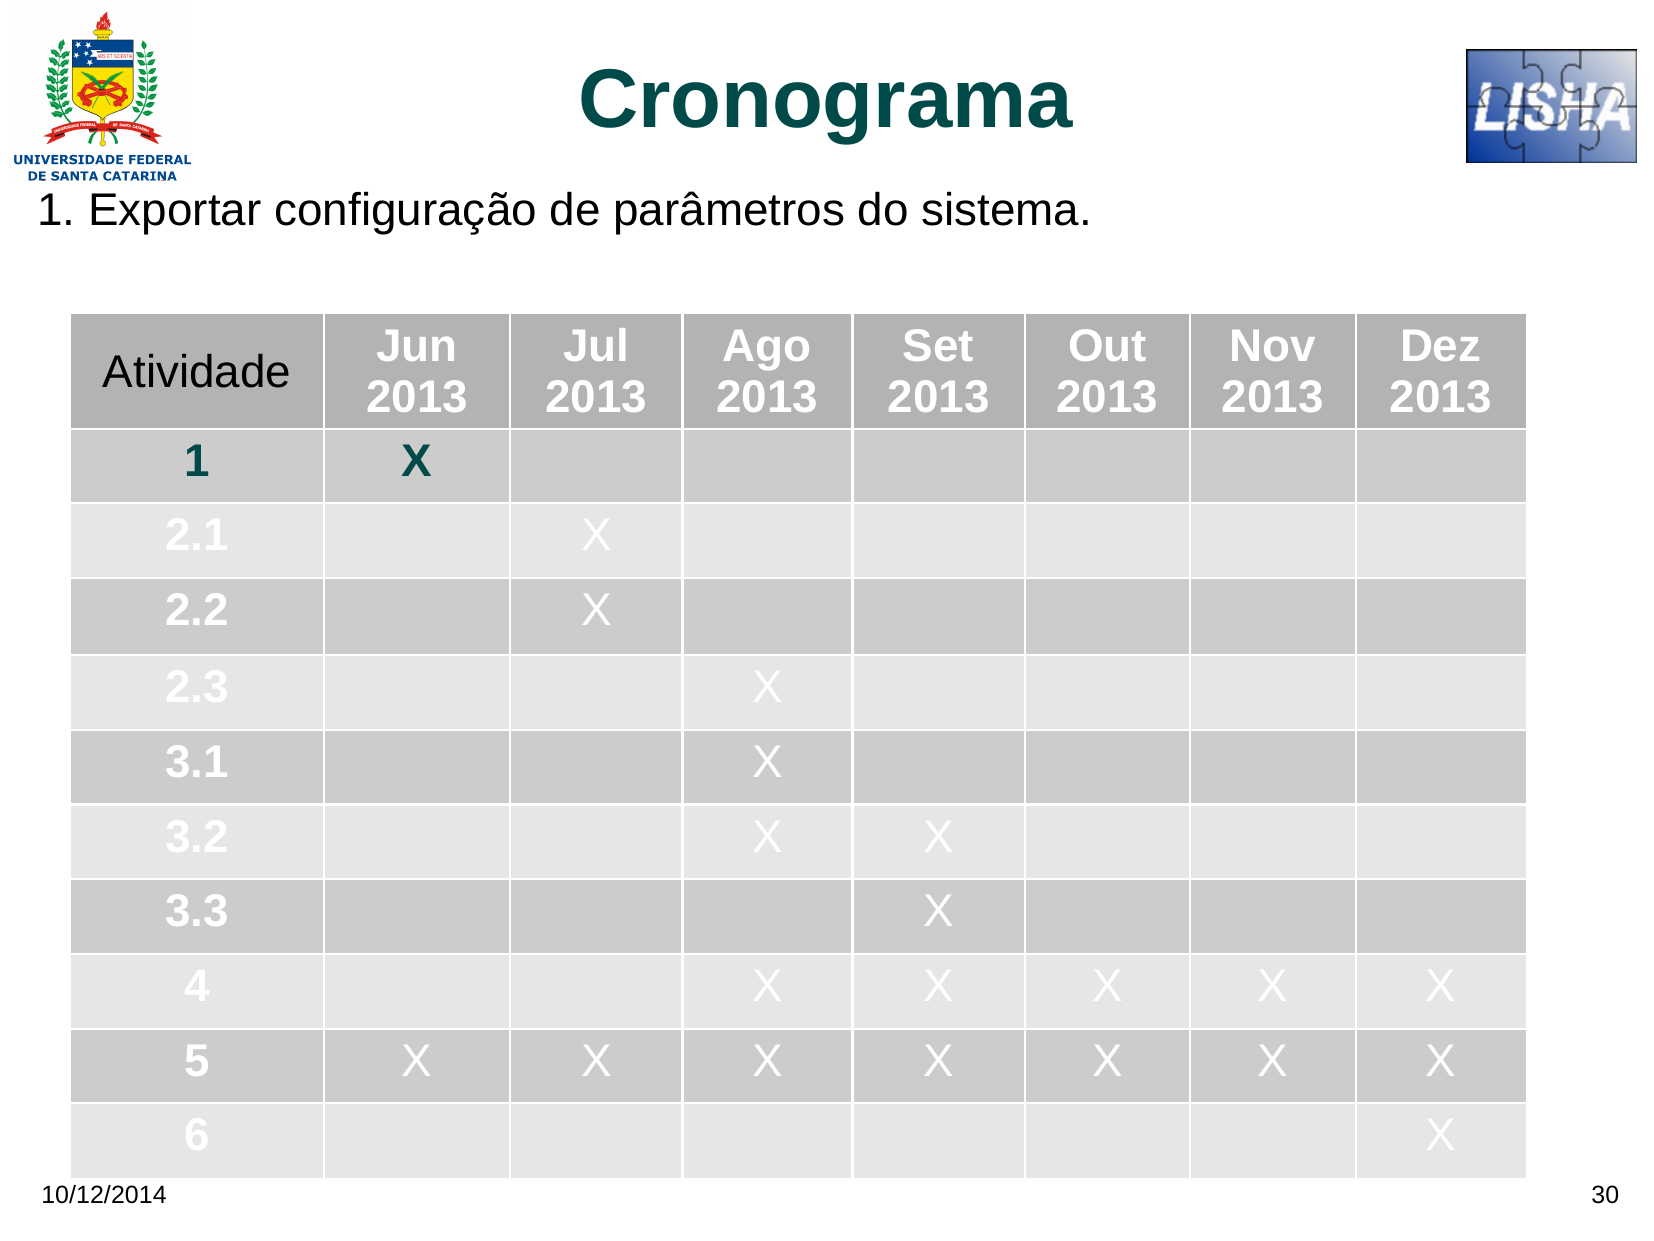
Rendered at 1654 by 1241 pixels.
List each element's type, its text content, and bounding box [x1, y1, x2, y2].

table_header Jun 2013 [325, 314, 509, 428]
table_cell [325, 731, 509, 803]
table_cell [1191, 880, 1355, 953]
table_cell [325, 806, 509, 878]
table_cell X [1191, 1030, 1355, 1102]
table_cell 6 [71, 1104, 323, 1178]
table_cell X [684, 731, 851, 803]
table_cell [684, 1104, 851, 1178]
table_cell [1357, 806, 1526, 878]
table_cell [325, 504, 509, 577]
table_cell X [684, 806, 851, 878]
table_cell [1191, 656, 1355, 729]
table_cell [511, 806, 681, 878]
table_cell [511, 955, 681, 1028]
table_cell X [854, 955, 1024, 1028]
table_cell [325, 656, 509, 729]
picture [13, 6, 191, 181]
table_cell [1026, 430, 1189, 502]
table_cell [1191, 806, 1355, 878]
table_cell [1026, 656, 1189, 729]
table_header Ago 2013 [684, 314, 851, 428]
table_cell X [511, 1030, 681, 1102]
table_cell [1026, 731, 1189, 803]
table_cell X [511, 504, 681, 577]
picture [1466, 49, 1637, 163]
table_cell X [1357, 1104, 1526, 1178]
table_cell X [854, 880, 1024, 953]
table_cell [684, 579, 851, 654]
table_cell [511, 430, 681, 502]
table_cell X [684, 955, 851, 1028]
table_cell 2.3 [71, 656, 323, 729]
table_header Out 2013 [1026, 314, 1189, 428]
table_cell 5 [71, 1030, 323, 1102]
table_cell [1026, 579, 1189, 654]
table_cell X [1357, 1030, 1526, 1102]
table_header Set 2013 [854, 314, 1024, 428]
table_header Jul 2013 [511, 314, 681, 428]
table_cell X [854, 806, 1024, 878]
table_cell [1026, 880, 1189, 953]
table_cell [854, 579, 1024, 654]
table_cell [511, 1104, 681, 1178]
table_cell X [1026, 955, 1189, 1028]
list 1. Exportar configuração de parâmetros do sistema. [37, 183, 1613, 296]
table_cell X [684, 1030, 851, 1102]
table_cell [1357, 579, 1526, 654]
table_cell 2.1 [71, 504, 323, 577]
table_cell 4 [71, 955, 323, 1028]
table_cell [325, 1104, 509, 1178]
table_header Nov 2013 [1191, 314, 1355, 428]
table_cell X [684, 656, 851, 729]
table_cell [511, 731, 681, 803]
table_cell [854, 656, 1024, 729]
table_cell [1026, 806, 1189, 878]
table_cell [684, 430, 851, 502]
table_cell X [511, 579, 681, 654]
title Cronograma [190, 27, 1461, 183]
table_cell [325, 880, 509, 953]
table_cell [1357, 656, 1526, 729]
table_cell [854, 1104, 1024, 1178]
table_cell [1191, 504, 1355, 577]
table_cell [1191, 579, 1355, 654]
table_cell [511, 880, 681, 953]
table_cell [1357, 504, 1526, 577]
table_cell [511, 656, 681, 729]
table_cell [1357, 430, 1526, 502]
table_header Dez 2013 [1357, 314, 1526, 428]
table_cell X [325, 1030, 509, 1102]
table_cell X [1357, 955, 1526, 1028]
table_cell [325, 955, 509, 1028]
table_cell [1191, 1104, 1355, 1178]
table_cell [854, 430, 1024, 502]
table_cell [1191, 731, 1355, 803]
table_cell 2.2 [71, 579, 323, 654]
table_cell X [325, 430, 509, 502]
table_cell [684, 504, 851, 577]
table_header Atividade [71, 314, 323, 428]
table_cell [1357, 880, 1526, 953]
table_cell [684, 880, 851, 953]
table_cell [854, 731, 1024, 803]
table_cell [1357, 731, 1526, 803]
table_cell [1191, 430, 1355, 502]
table_cell [1026, 504, 1189, 577]
table_cell 3.1 [71, 731, 323, 803]
table_cell 1 [71, 430, 323, 502]
table_cell 3.2 [71, 806, 323, 878]
table_cell X [1191, 955, 1355, 1028]
table_cell [1026, 1104, 1189, 1178]
table_cell X [854, 1030, 1024, 1102]
table_cell X [1026, 1030, 1189, 1102]
table_cell [854, 504, 1024, 577]
table_cell 3.3 [71, 880, 323, 953]
table_cell [325, 579, 509, 654]
